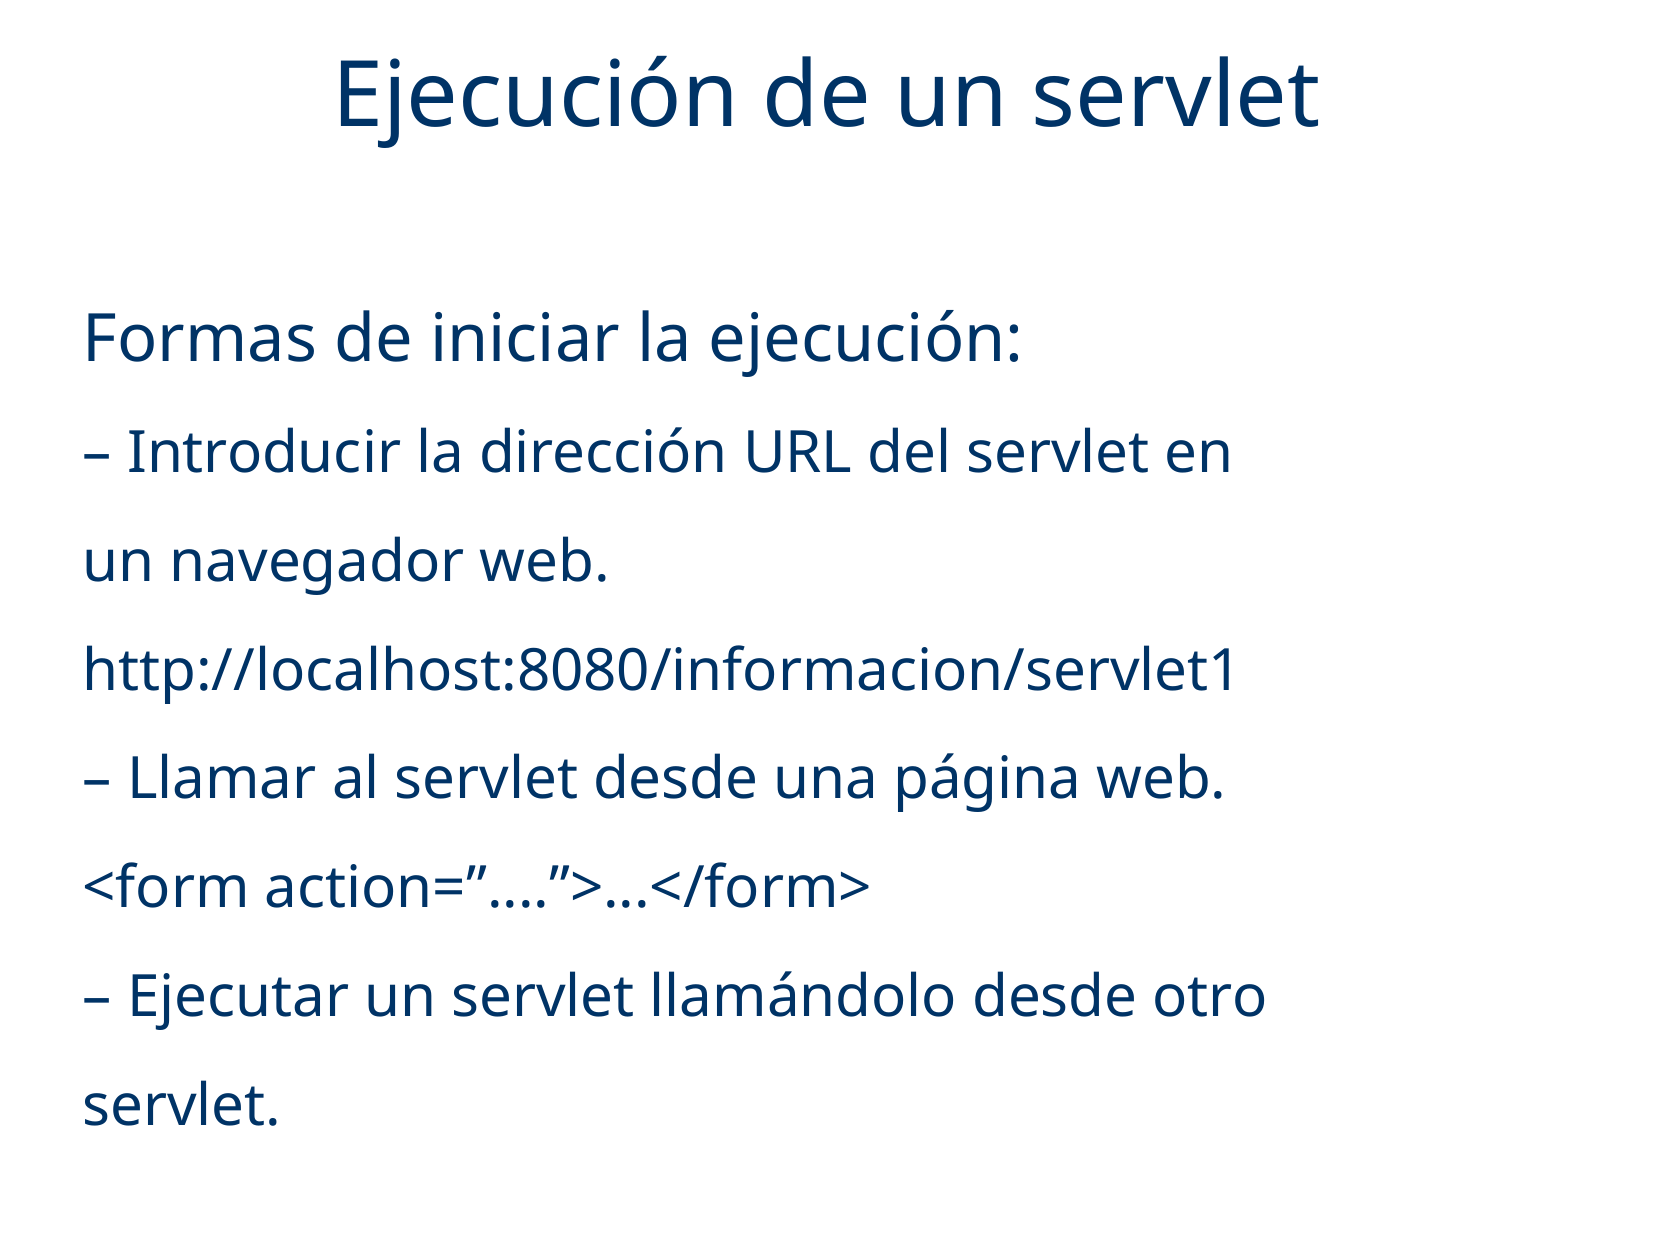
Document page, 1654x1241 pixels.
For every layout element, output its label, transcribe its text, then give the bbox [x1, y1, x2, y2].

list Formas de iniciar la ejecución: – Introducir la dirección URL del servlet en un navegador web. http://localhost:8080/informacion/servlet1 – Llamar al servlet desde una página web. <form action=”....”>...</form> – Ejecutar un servlet llamándolo desde otro servlet. [82, 290, 1571, 1109]
title Ejecución de un servlet [82, 49, 1571, 257]
